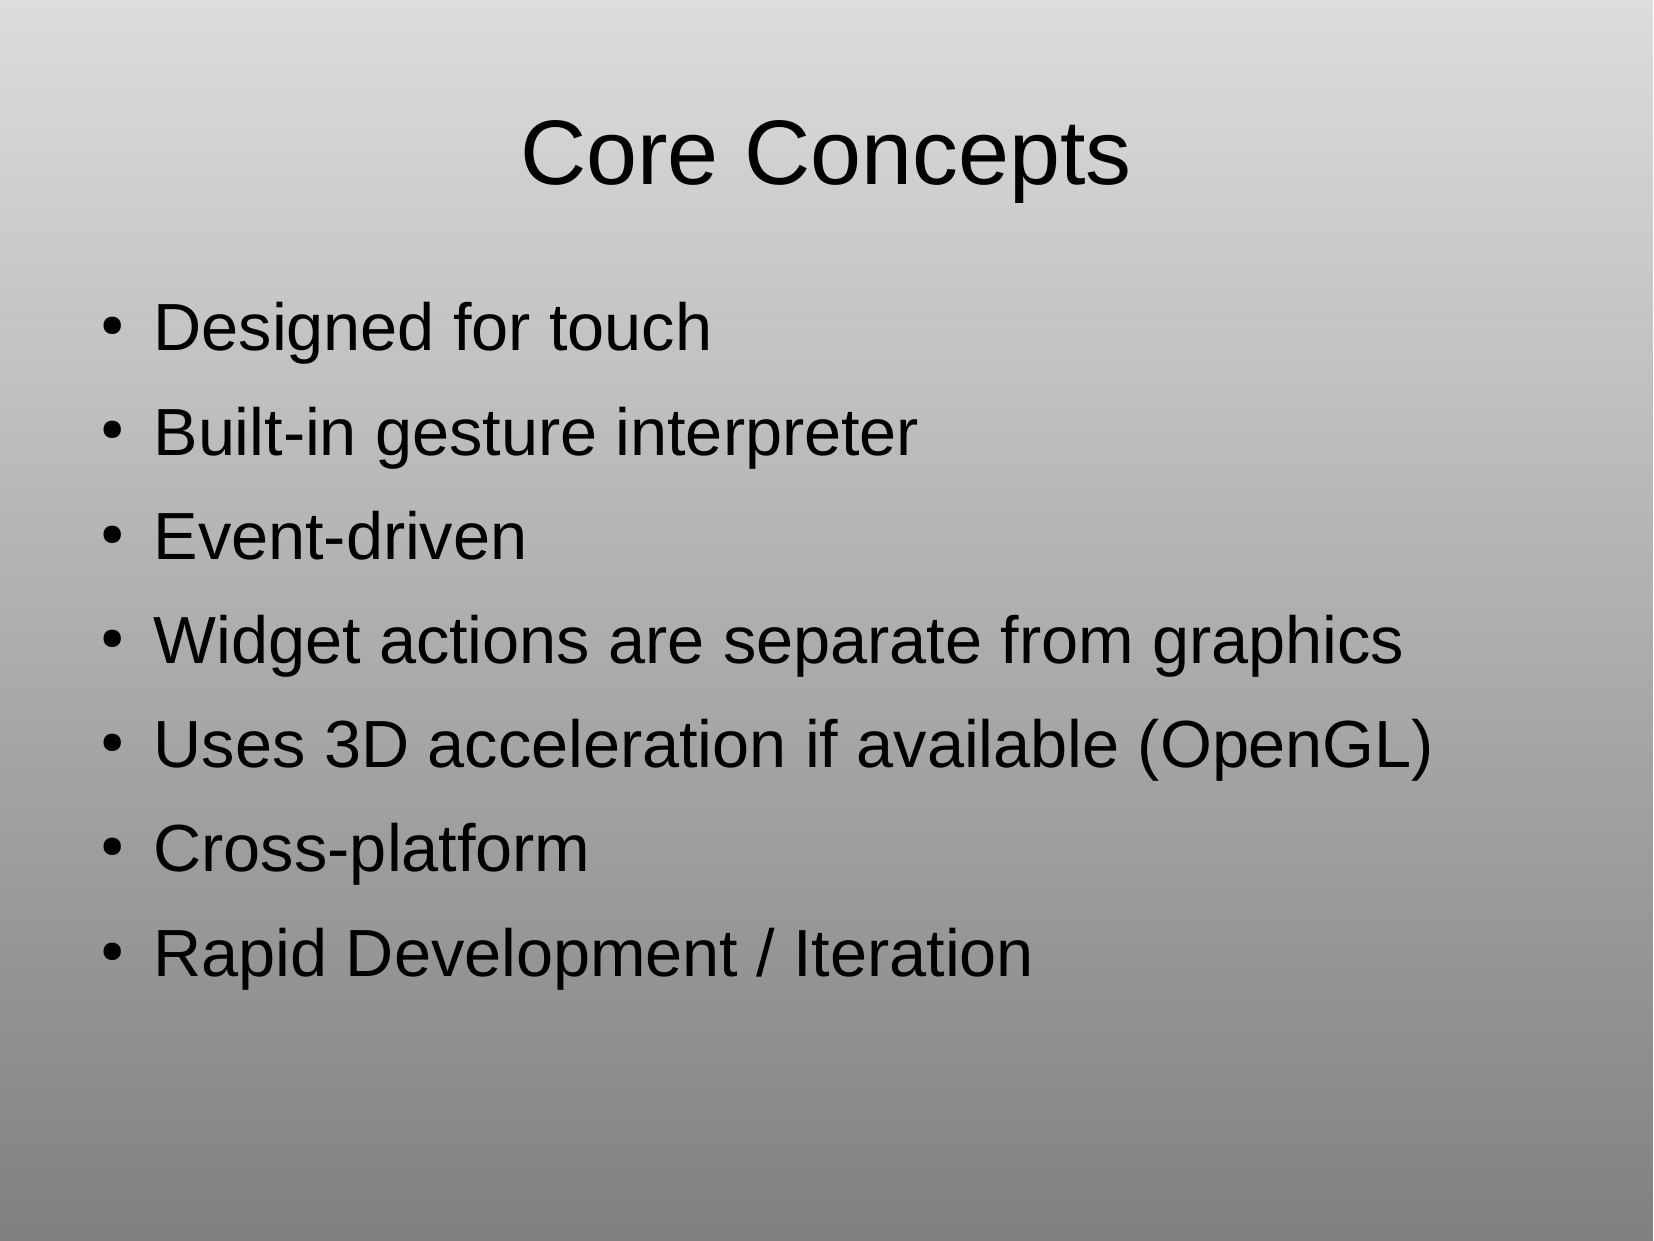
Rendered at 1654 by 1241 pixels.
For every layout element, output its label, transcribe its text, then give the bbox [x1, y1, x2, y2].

list Designed for touch Built-in gesture interpreter Event-driven Widget actions are separate from graphics Uses 3D acceleration if available (OpenGL) Cross-platform Rapid Development / Iteration [82, 290, 1571, 1010]
title Core Concepts [82, 49, 1571, 257]
